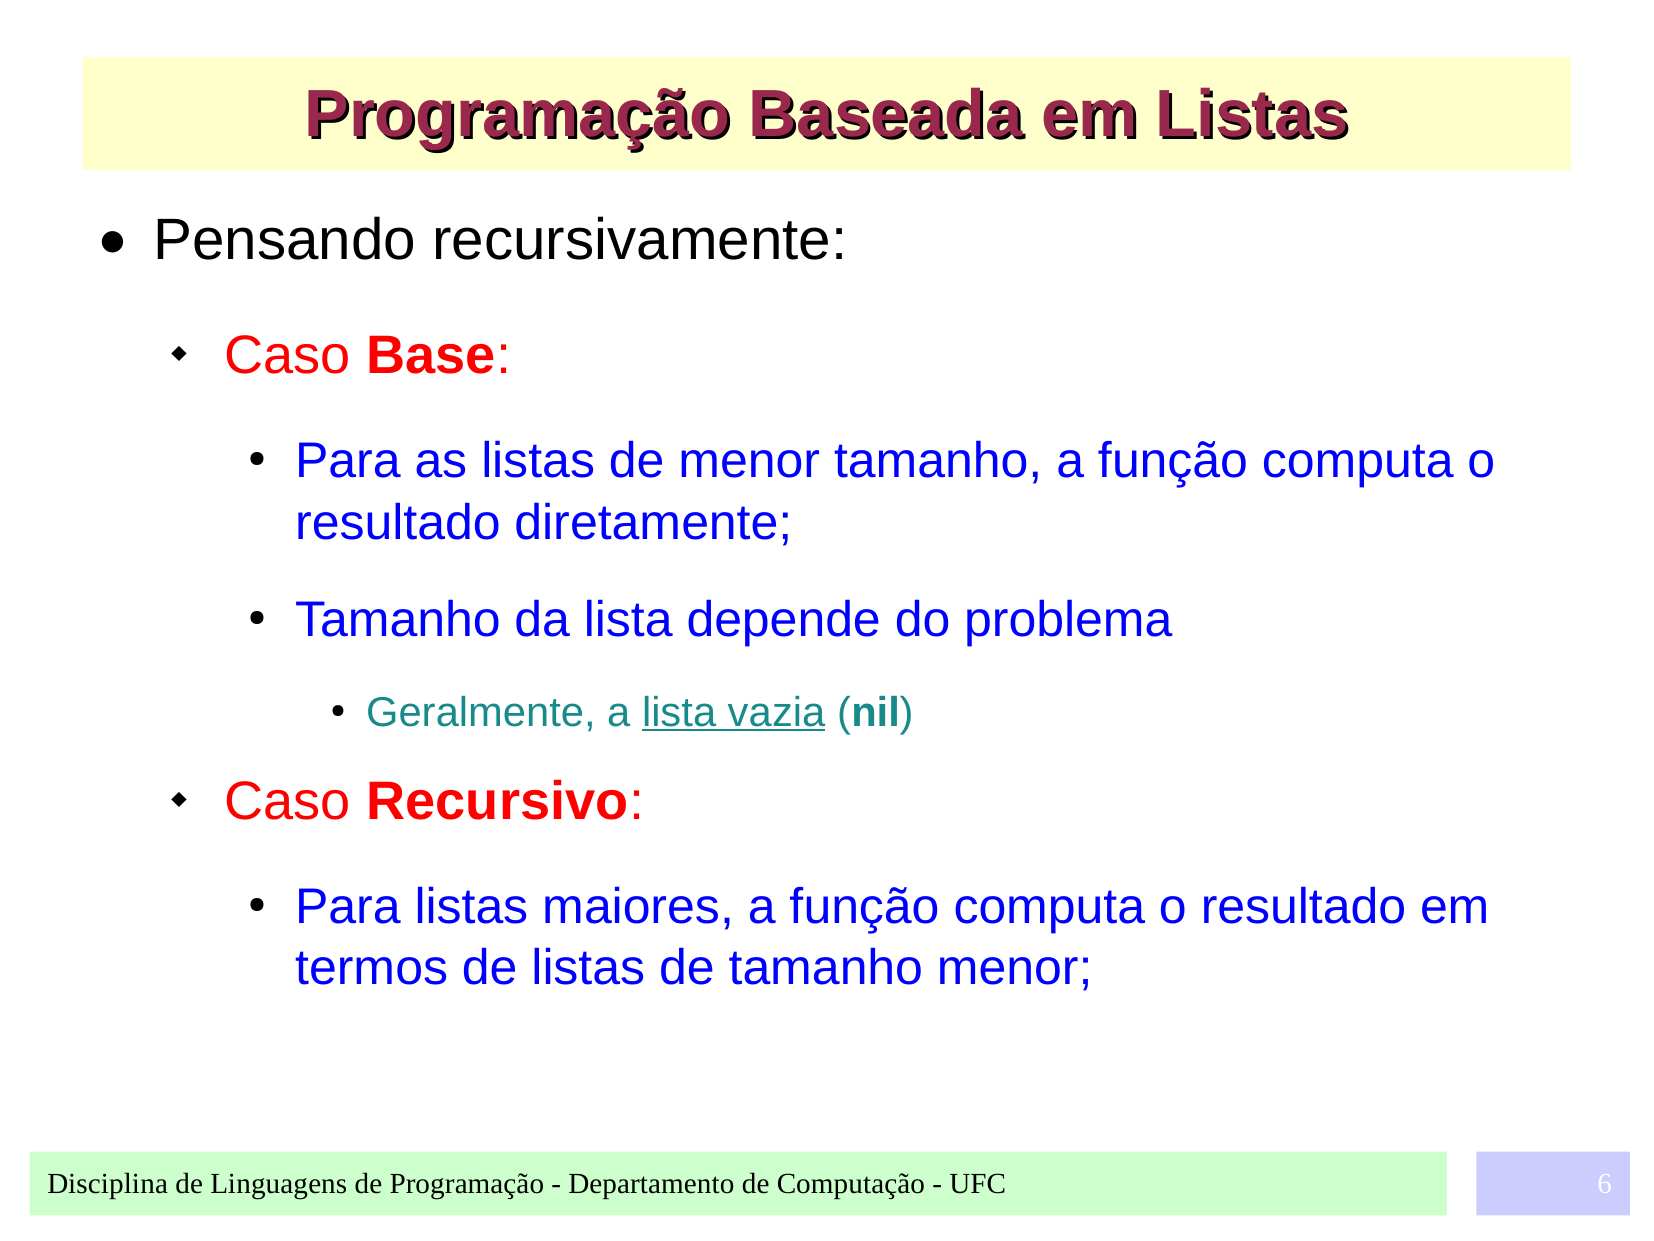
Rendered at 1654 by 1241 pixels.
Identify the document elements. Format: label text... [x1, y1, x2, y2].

list Pensando recursivamente: Caso Base: Para as listas de menor tamanho, a função computa o resultado diretamente; Tamanho da lista depende do problema Geralmente, a lista vazia (nil) Caso Recursivo: Para listas maiores, a função computa o resultado em termos de listas de tamanho menor; [82, 206, 1571, 1137]
title Programação Baseada em Listas [82, 56, 1571, 170]
